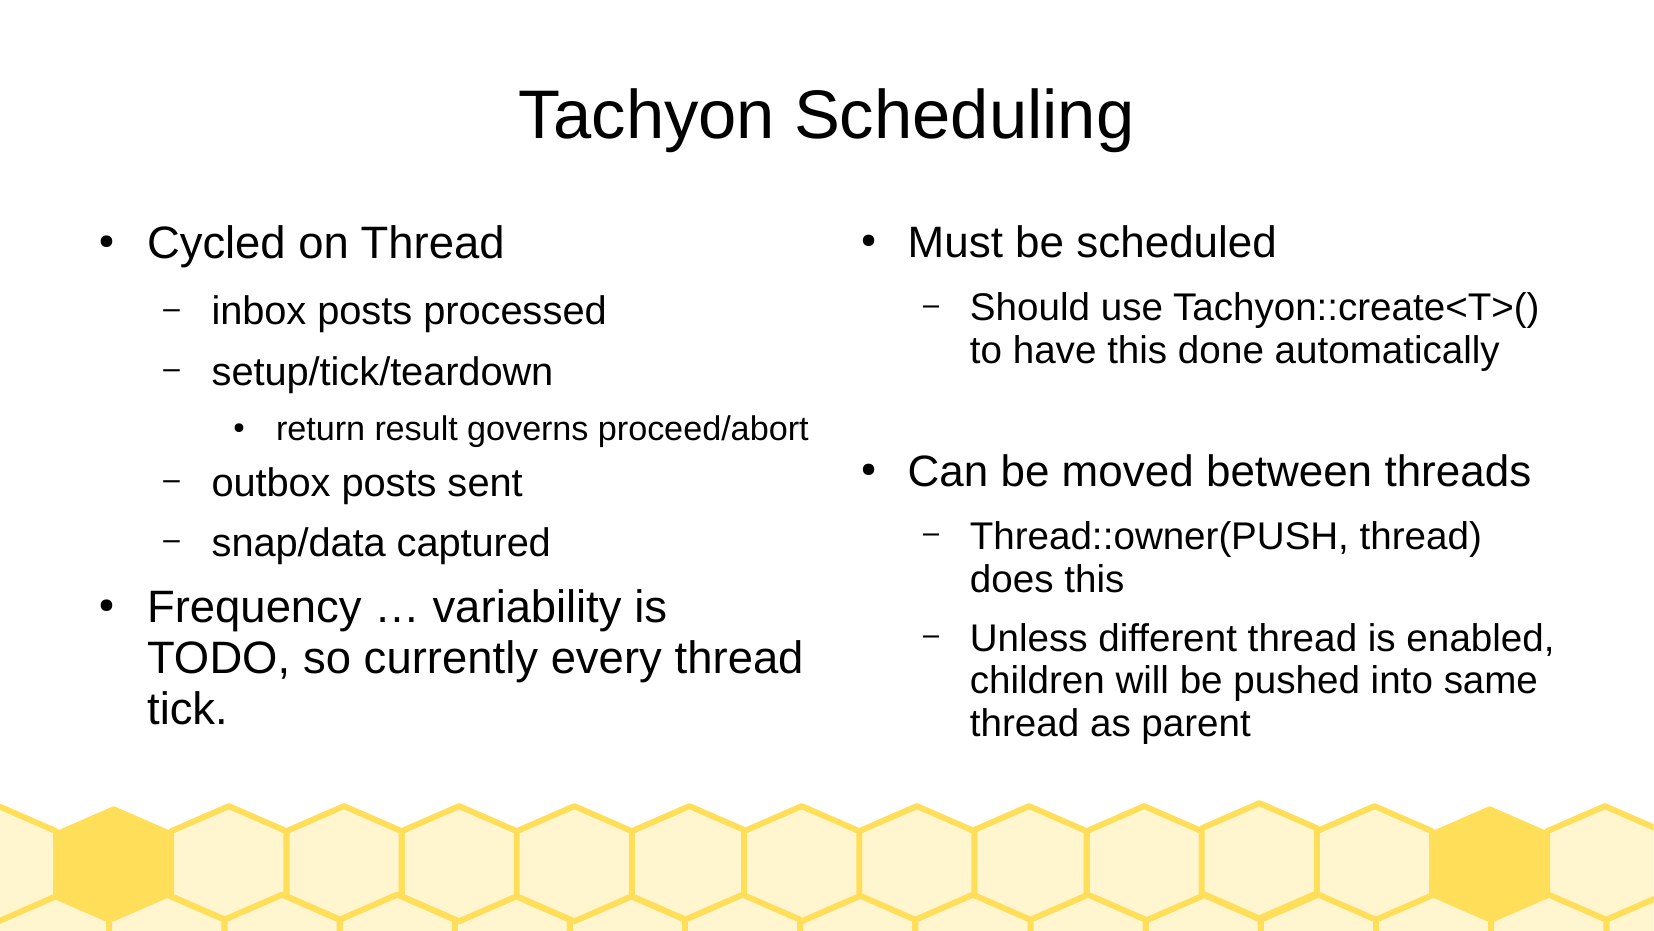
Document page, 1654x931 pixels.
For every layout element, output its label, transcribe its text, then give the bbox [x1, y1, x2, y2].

list Must be scheduled Should use Tachyon::create<T>() to have this done automatically Can be moved between threads Thread::owner(PUSH, thread) does this Unless different thread is enabled, children will be pushed into same thread as parent [845, 217, 1572, 758]
list Cycled on Thread inbox posts processed setup/tick/teardown return result governs proceed/abort outbox posts sent snap/data captured Frequency … variability is TODO, so currently every thread tick. [82, 217, 809, 758]
title Tachyon Scheduling [82, 37, 1571, 193]
